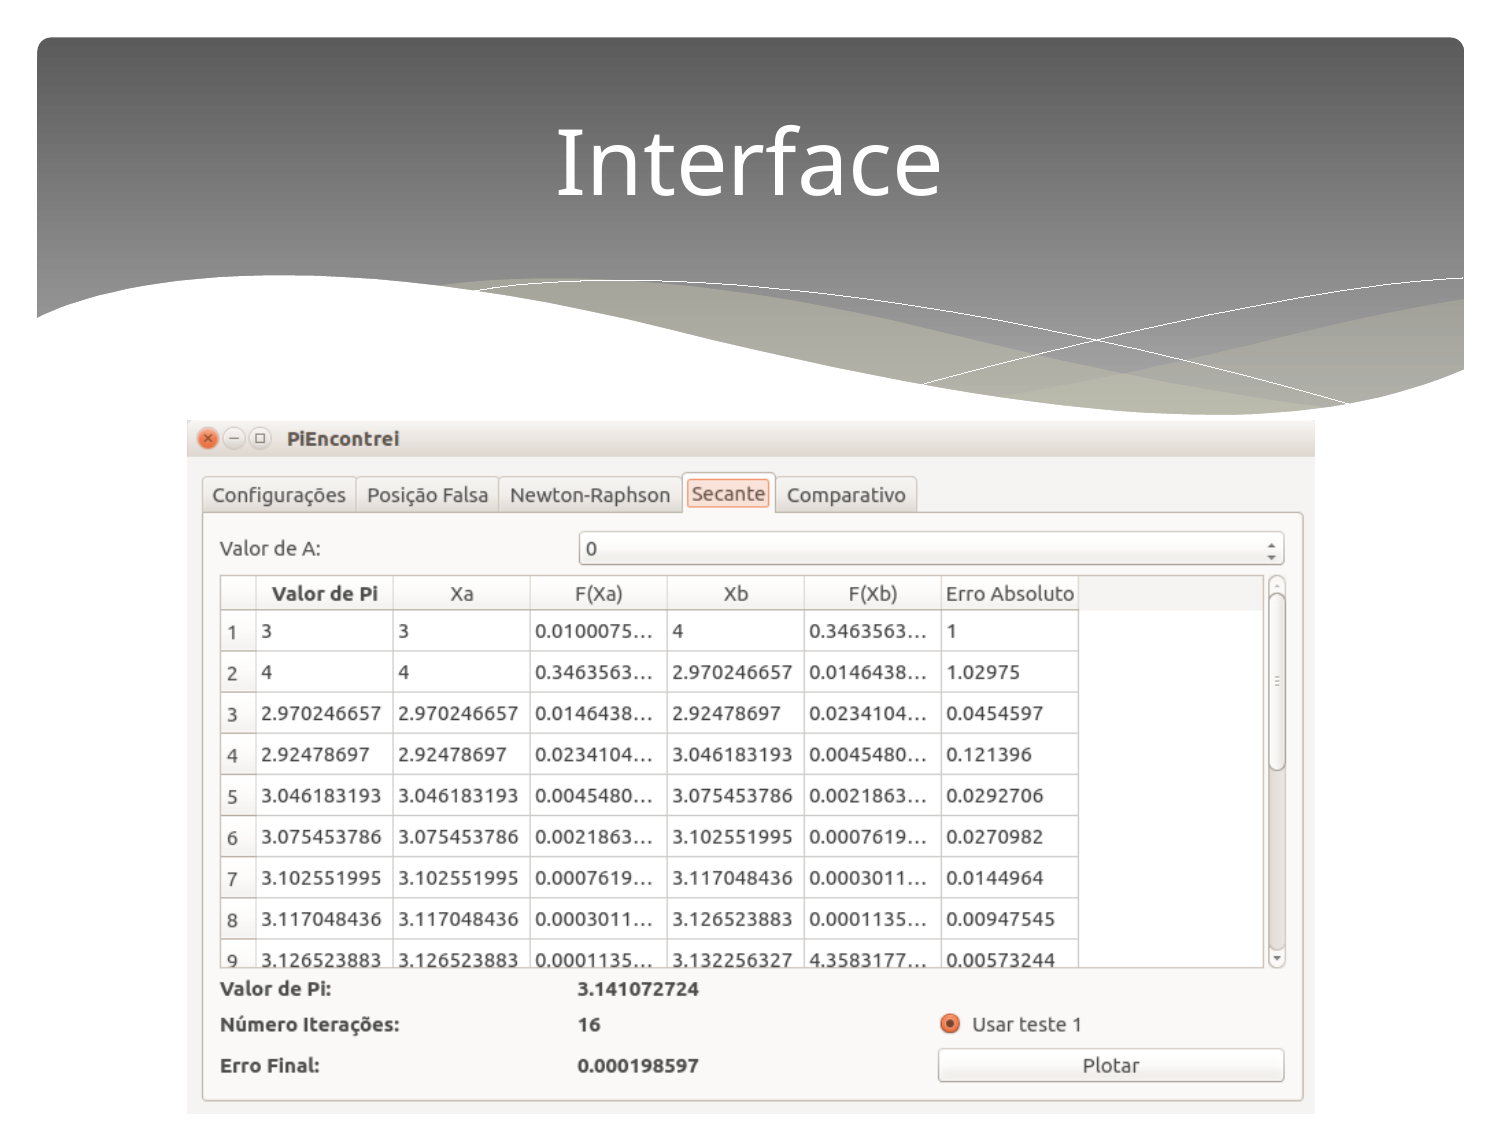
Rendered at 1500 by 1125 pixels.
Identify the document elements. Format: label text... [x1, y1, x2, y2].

picture [187, 420, 1315, 1114]
title Interface [75, 55, 1425, 261]
